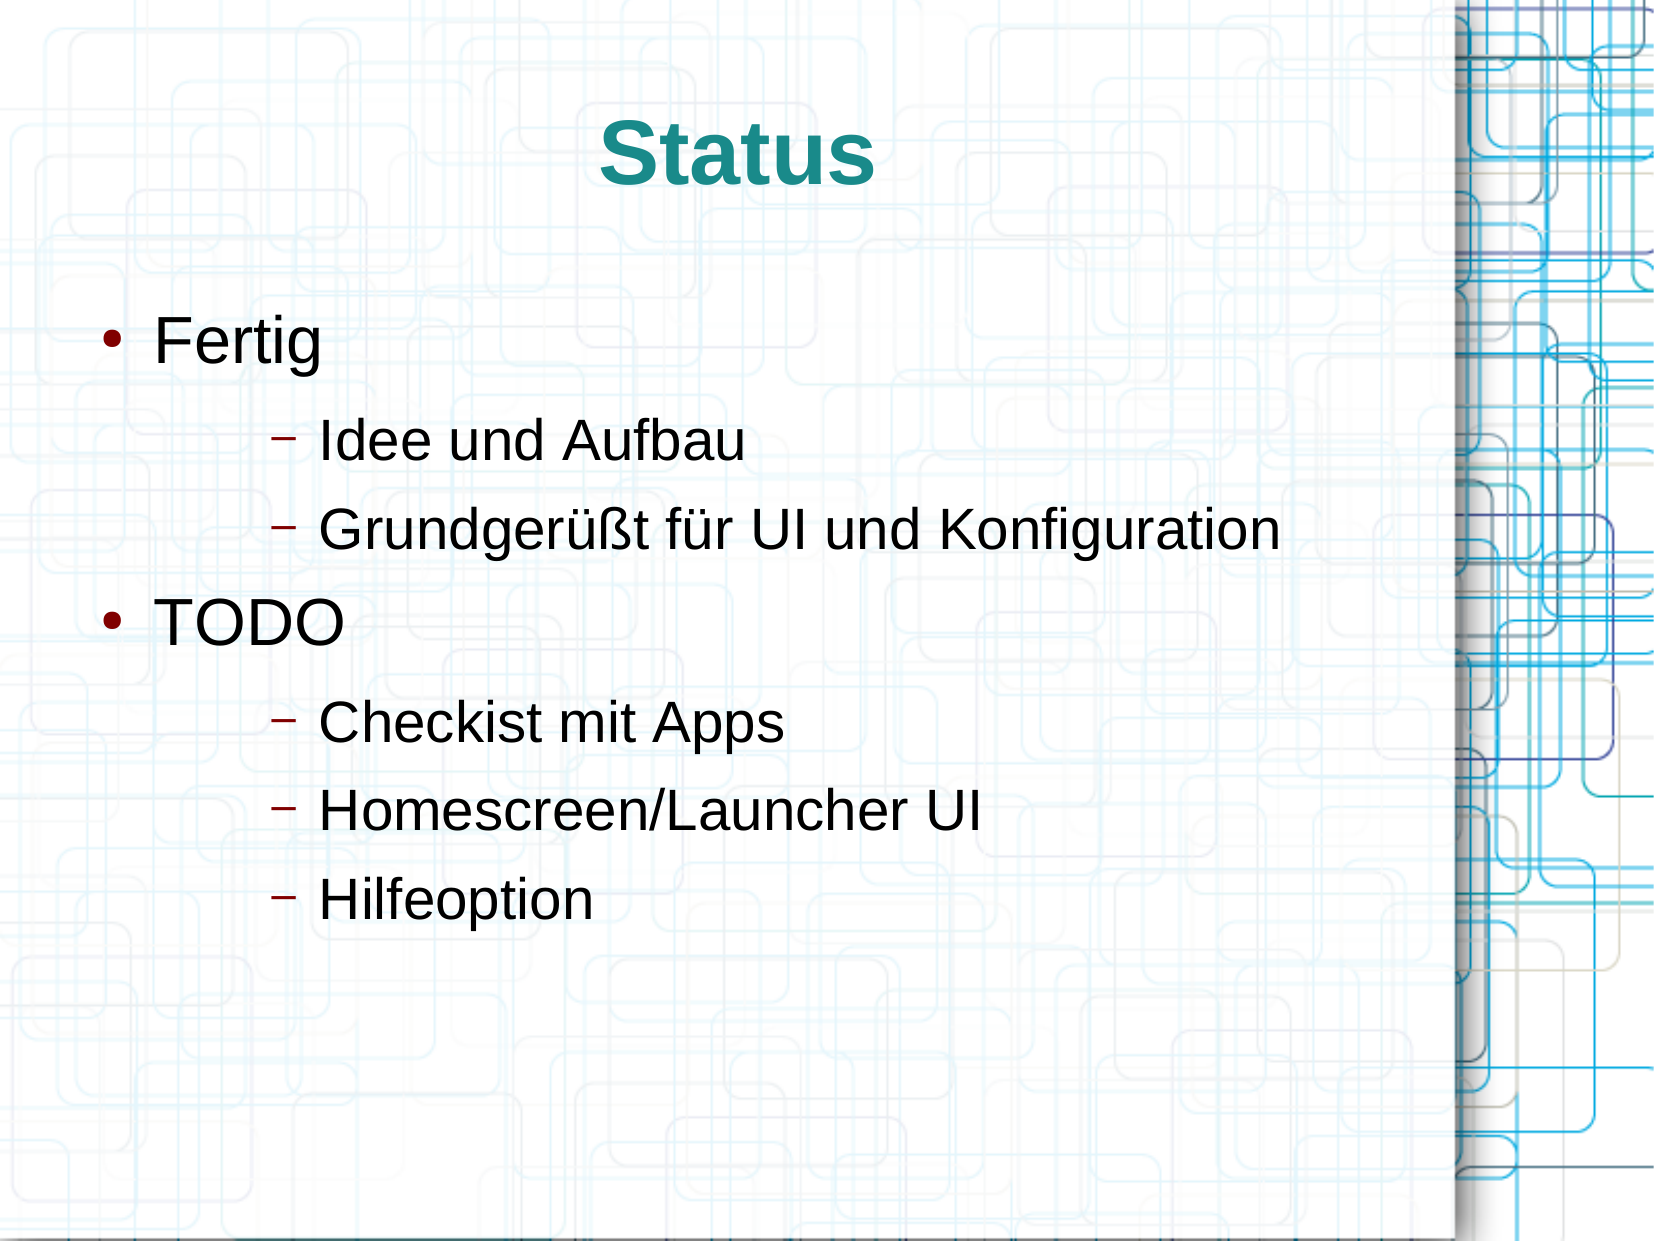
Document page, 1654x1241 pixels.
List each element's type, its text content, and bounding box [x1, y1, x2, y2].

title Status [59, 49, 1418, 257]
list Fertig Idee und Aufbau Grundgerüßt für UI und Konfiguration TODO Checkist mit Apps Homescreen/Launcher UI Hilfeoption [82, 303, 1418, 1123]
picture [0, 0, 1654, 1241]
